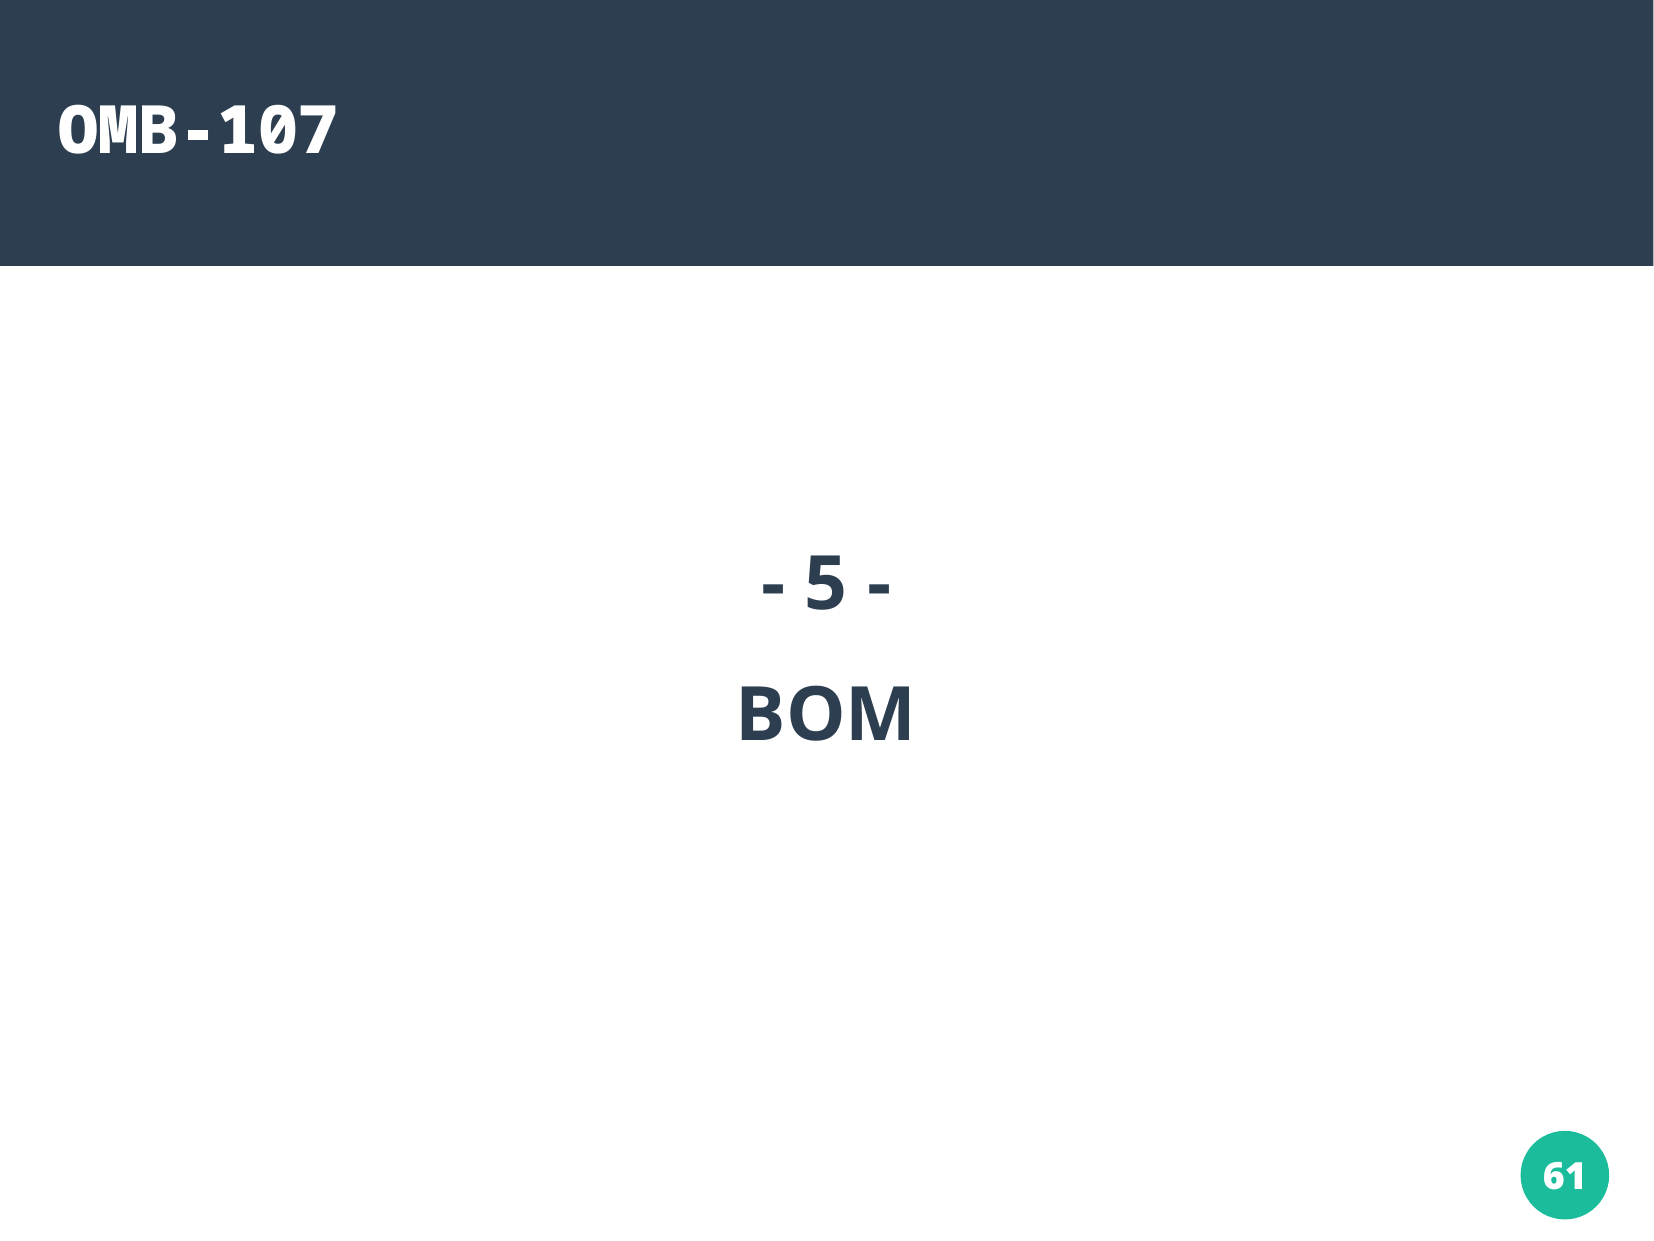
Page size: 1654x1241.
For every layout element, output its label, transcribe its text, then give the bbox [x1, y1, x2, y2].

title OMB-107 [58, 49, 1595, 207]
list - 5 - BOM [0, 265, 1653, 1181]
